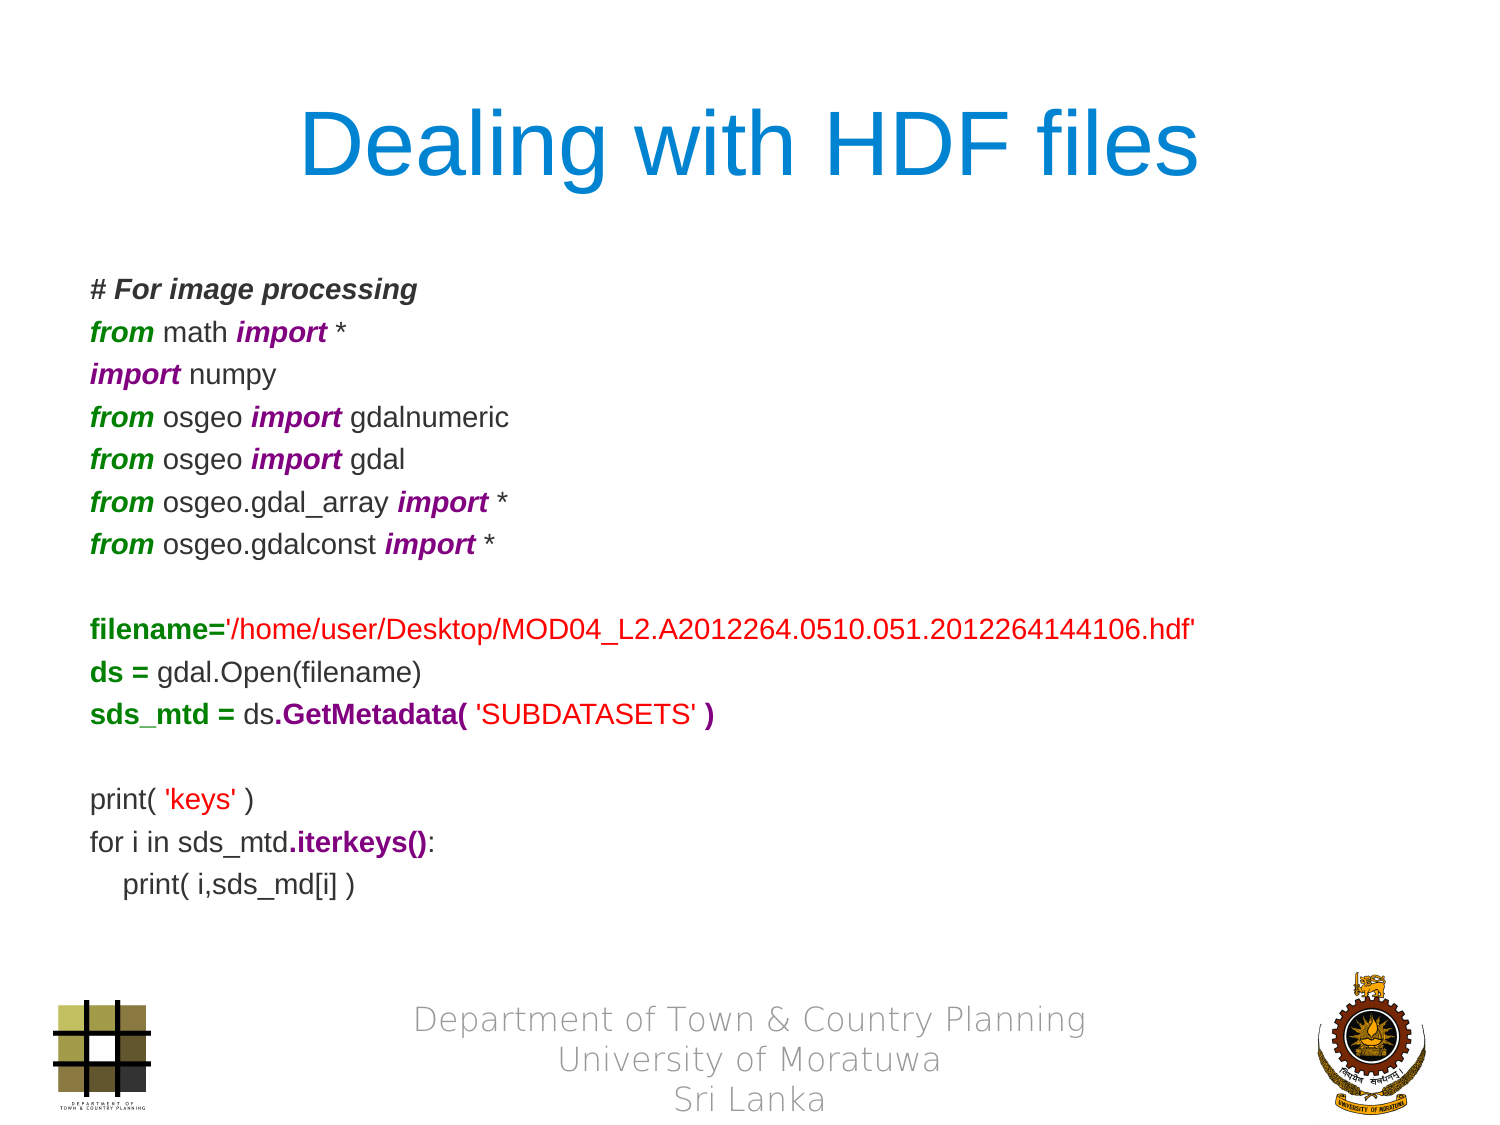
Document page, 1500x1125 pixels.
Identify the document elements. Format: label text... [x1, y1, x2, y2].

picture [1312, 966, 1435, 1125]
title Dealing with HDF files [75, 45, 1426, 233]
list # For image processing from math import * import numpy from osgeo import gdalnumeric from osgeo import gdal from osgeo.gdal_array import * from osgeo.gdalconst import * filename='/home/user/Desktop/MOD04_L2.A2012264.0510.051.2012264144106.hdf' ds = gdal.Open(filename) sds_mtd = ds.GetMetadata( 'SUBDATASETS' ) print( 'keys' ) for i in sds_mtd.iterkeys(): print( i,sds_md[i] ) [75, 262, 1426, 916]
picture [53, 1000, 151, 1110]
